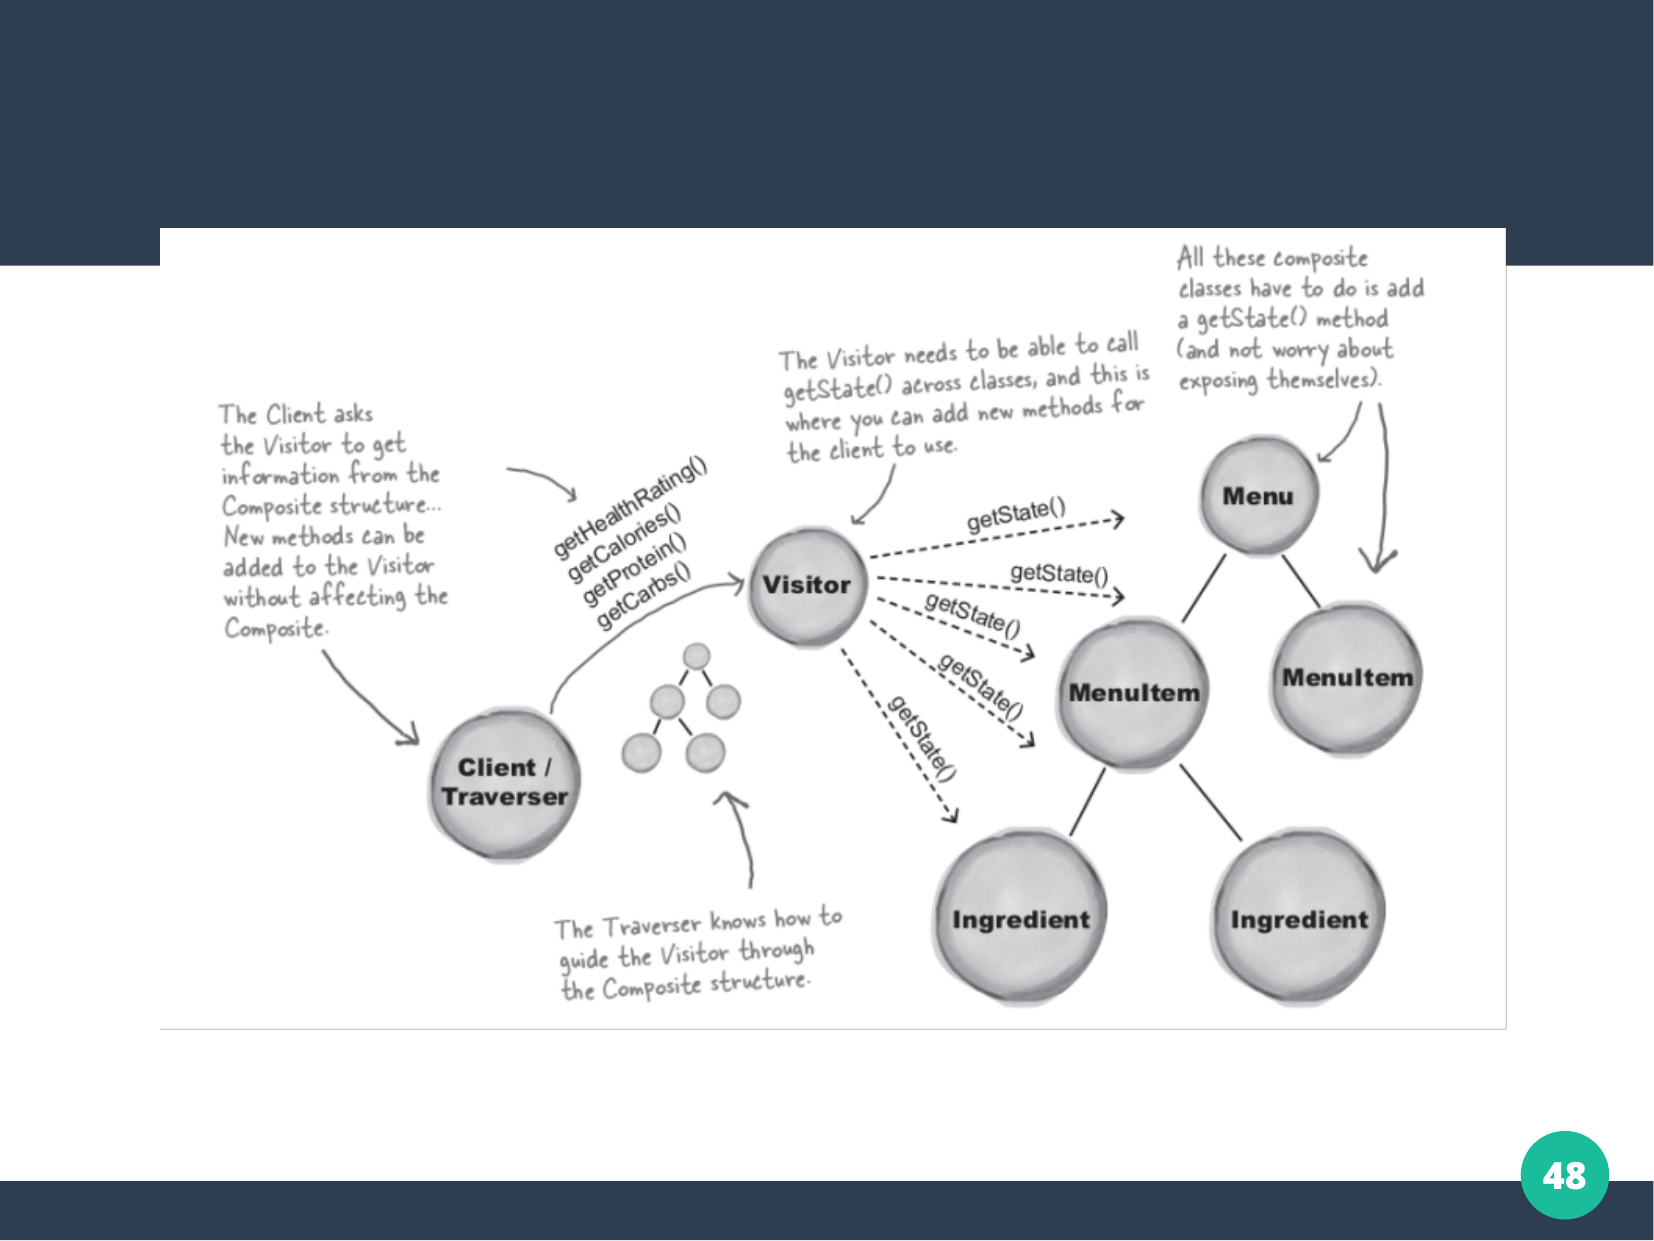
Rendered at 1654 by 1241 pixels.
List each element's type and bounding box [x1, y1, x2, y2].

picture [160, 228, 1508, 1032]
